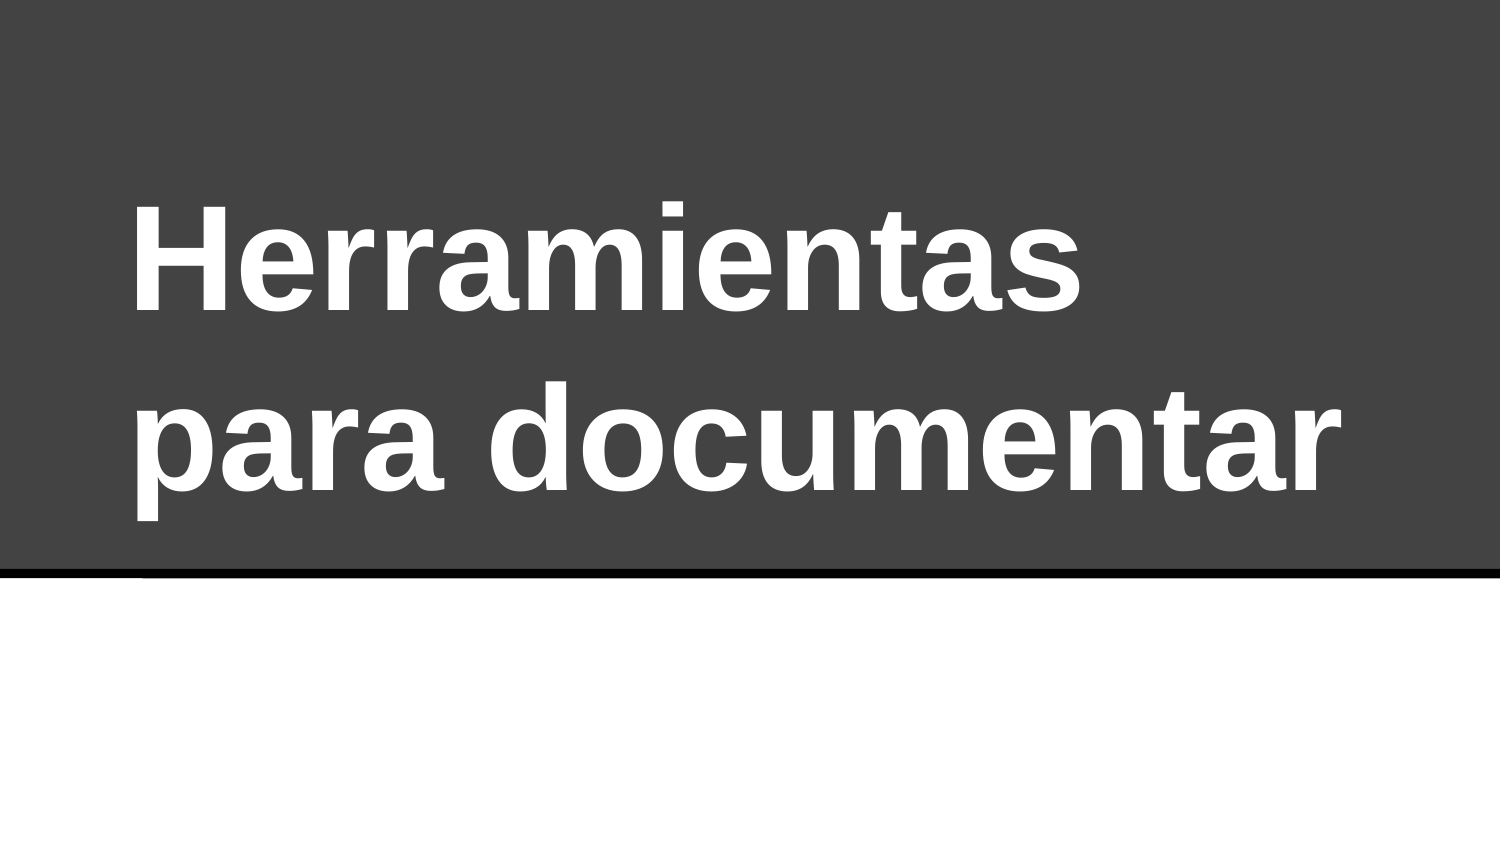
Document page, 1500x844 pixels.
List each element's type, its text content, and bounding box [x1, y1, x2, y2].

text_box Herramientas para documentar [461, 273, 488, 297]
text_box Herramientas para documentar [112, 264, 1388, 536]
text_box Herramientas para documentar [944, 273, 971, 297]
